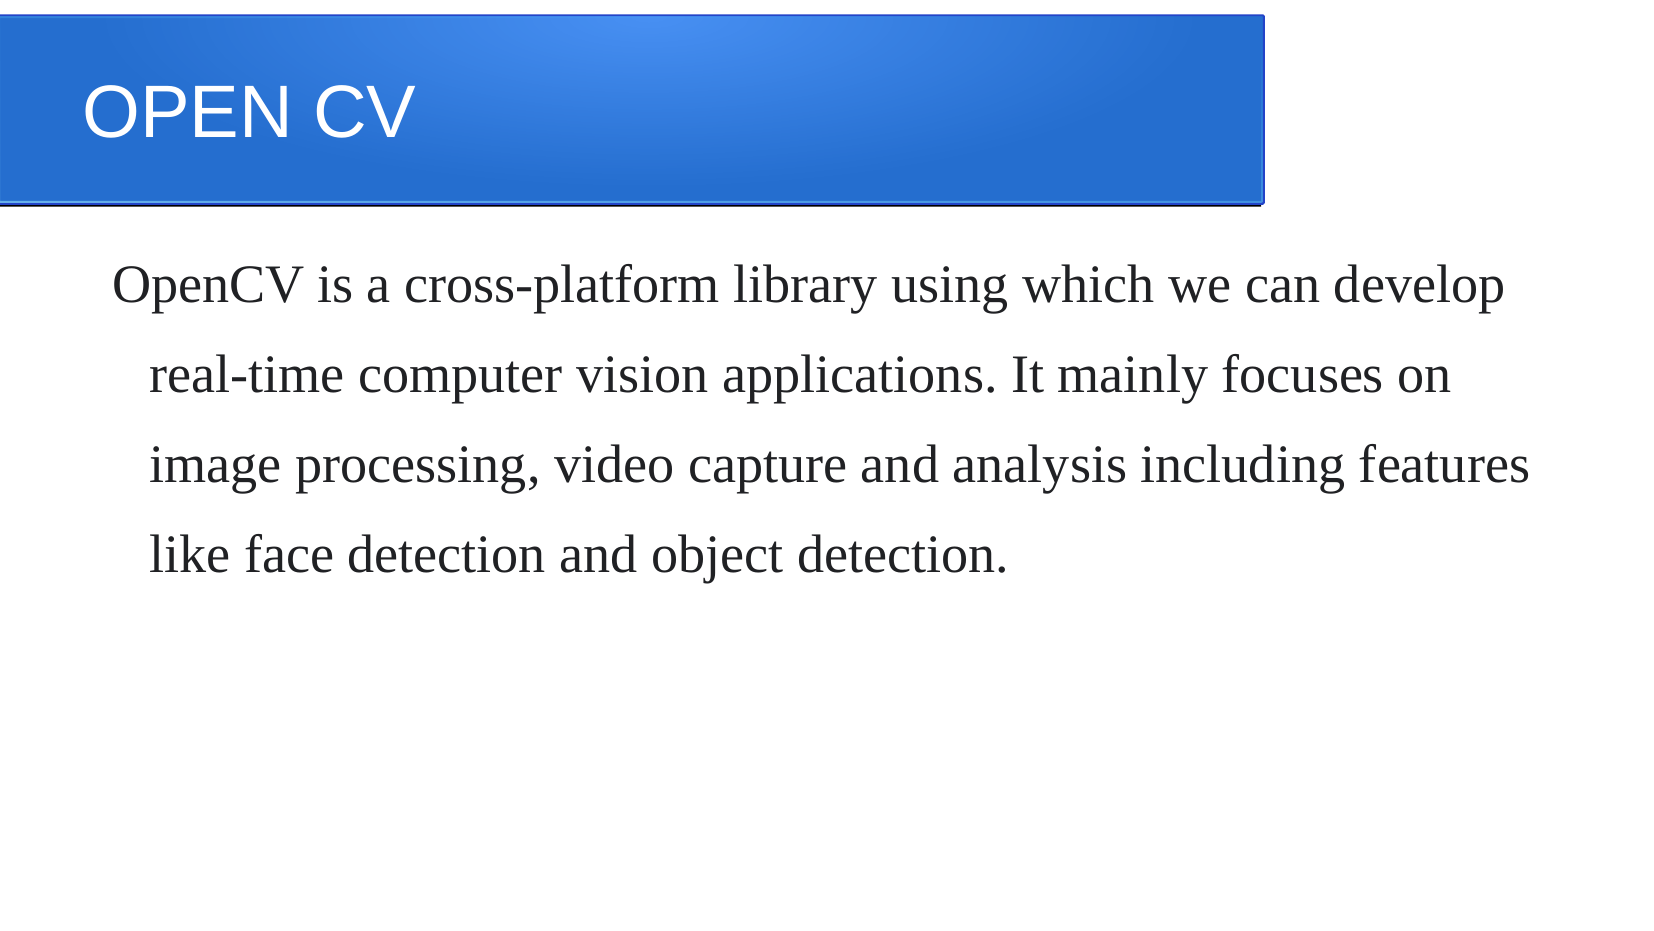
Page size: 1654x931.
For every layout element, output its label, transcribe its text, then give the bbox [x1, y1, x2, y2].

title OPEN CV [82, 35, 1235, 189]
list OpenCV is a cross-platform library using which we can develop real-time computer vision applications. It mainly focuses on image processing, video capture and analysis including features like face detection and object detection. [82, 224, 1571, 764]
